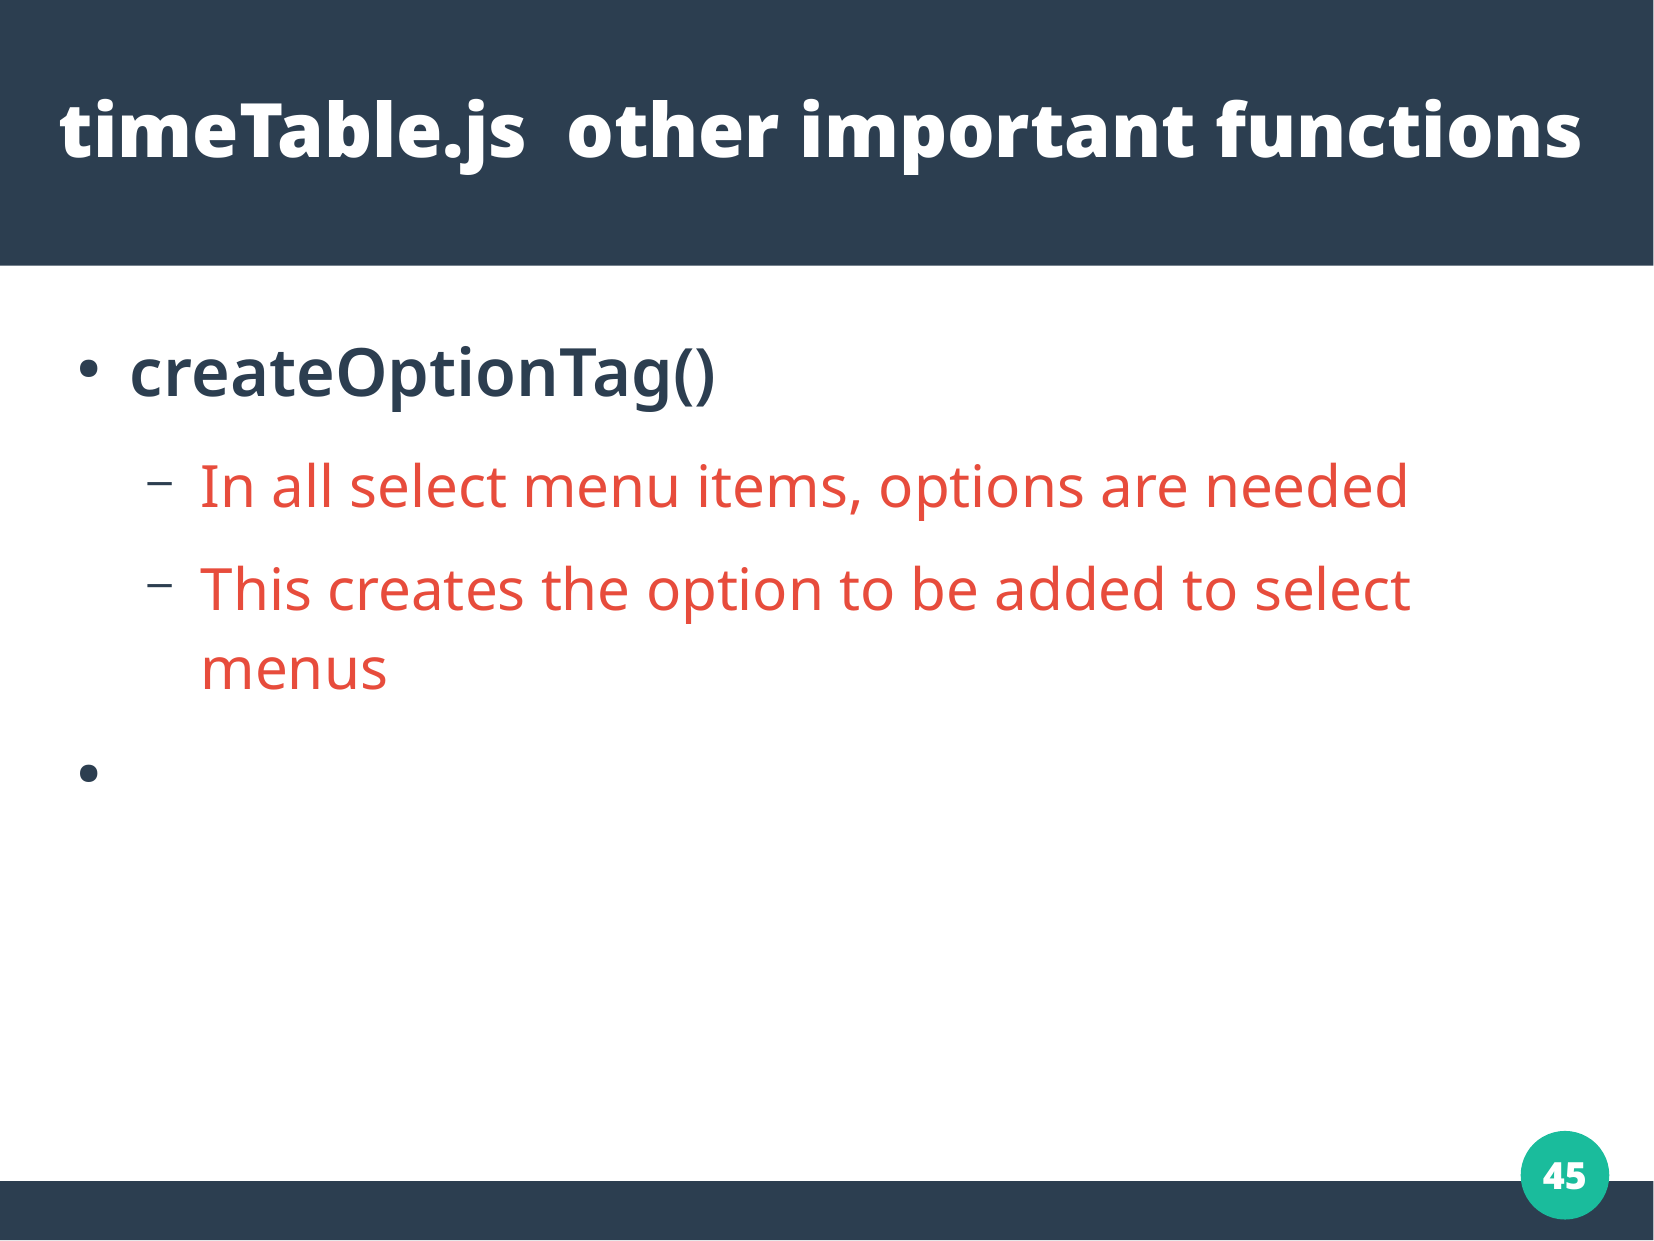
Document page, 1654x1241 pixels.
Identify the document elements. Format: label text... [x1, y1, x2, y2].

title timeTable.js other important functions [59, 49, 1595, 207]
list createOptionTag() In all select menu items, options are needed This creates the option to be added to select menus [59, 324, 1595, 1152]
